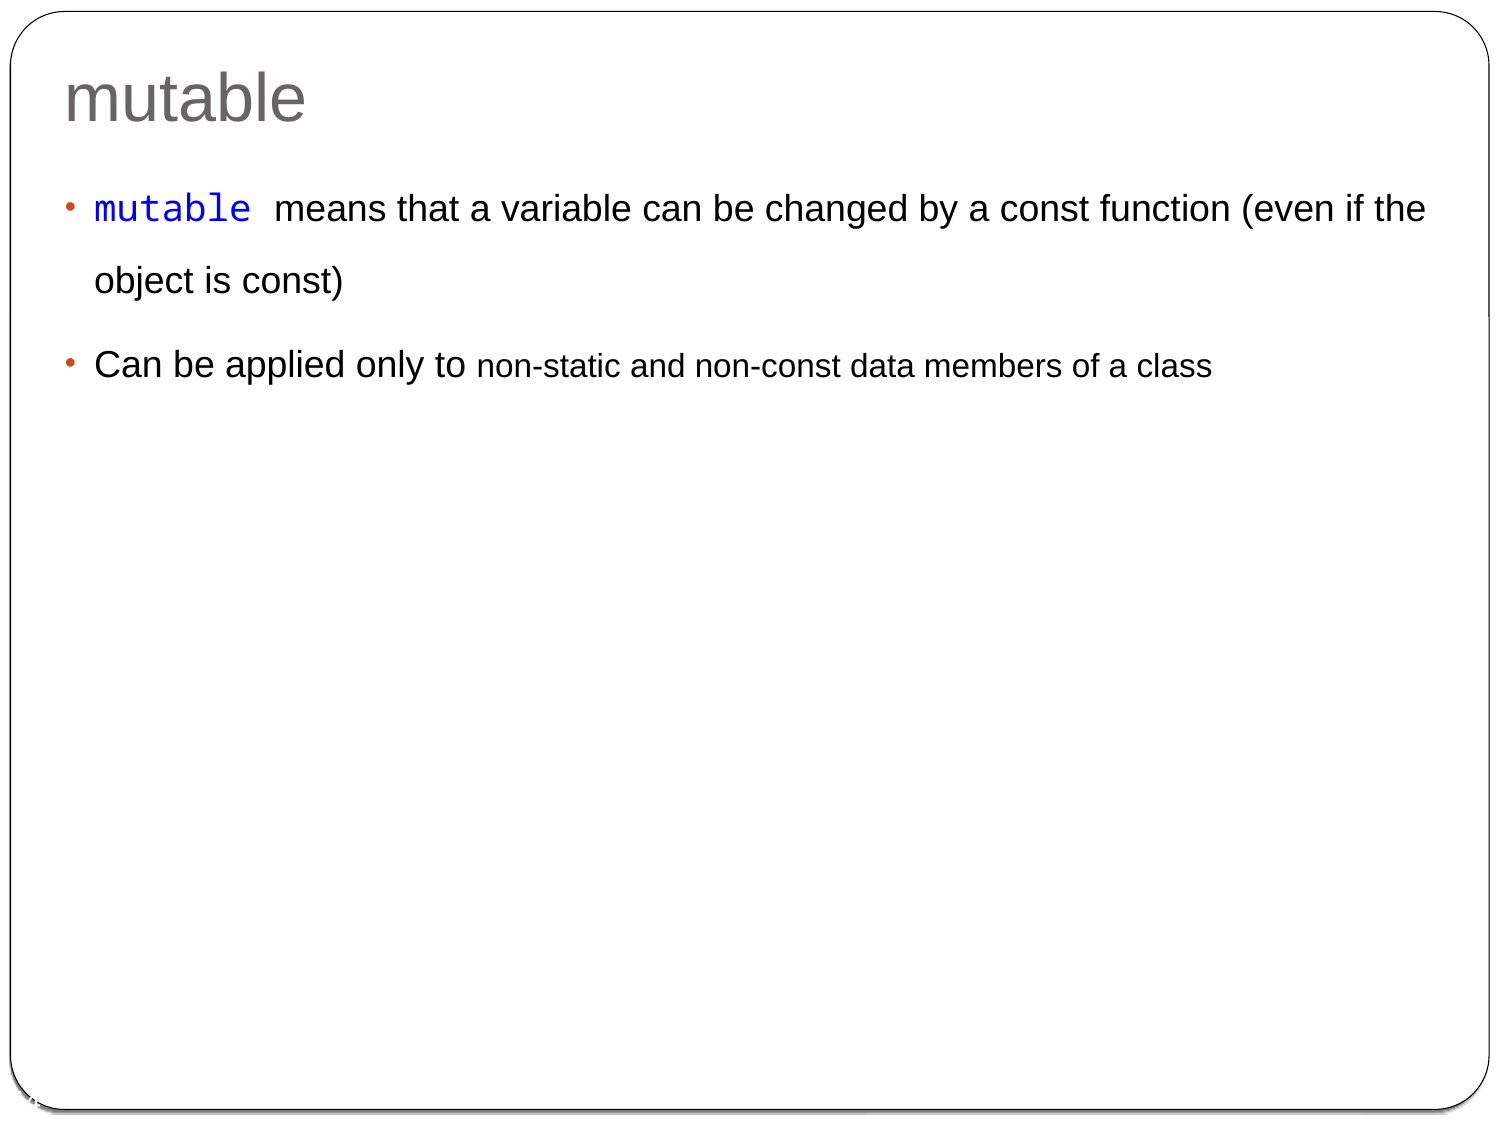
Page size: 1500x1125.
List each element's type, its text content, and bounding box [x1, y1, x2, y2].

list mutable means that a variable can be changed by a const function (even if the object is const) Can be applied only to non-static and non-const data members of a class [50, 149, 1450, 1088]
slide_number <number> [0, 1074, 50, 1125]
title mutable [50, 45, 1450, 149]
